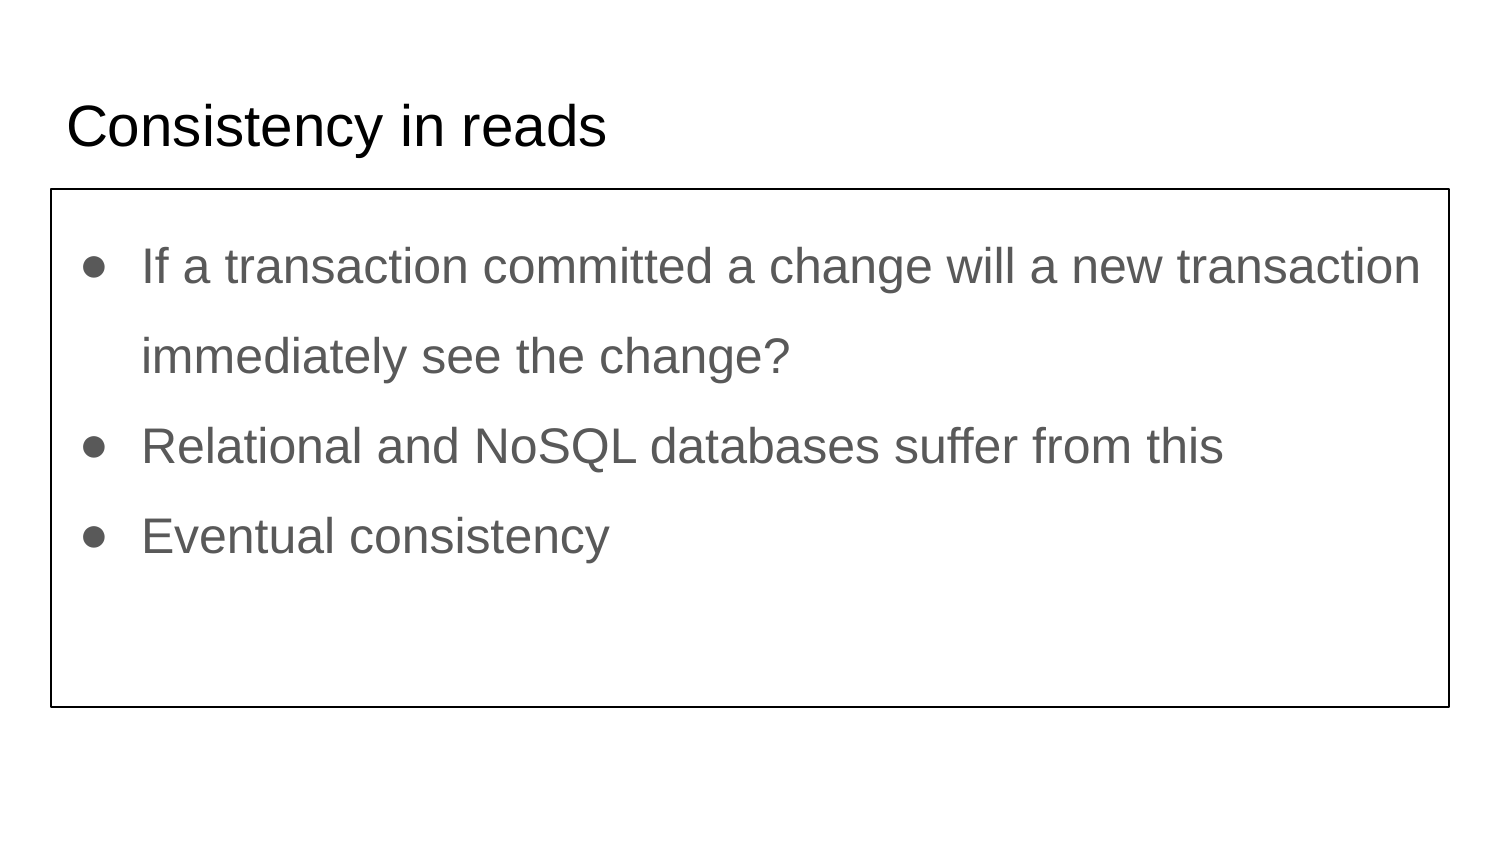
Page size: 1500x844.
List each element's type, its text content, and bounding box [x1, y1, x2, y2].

title Consistency in reads [51, 72, 1449, 167]
list If a transaction committed a change will a new transaction immediately see the change? Relational and NoSQL databases suffer from this Eventual consistency [51, 189, 1449, 708]
